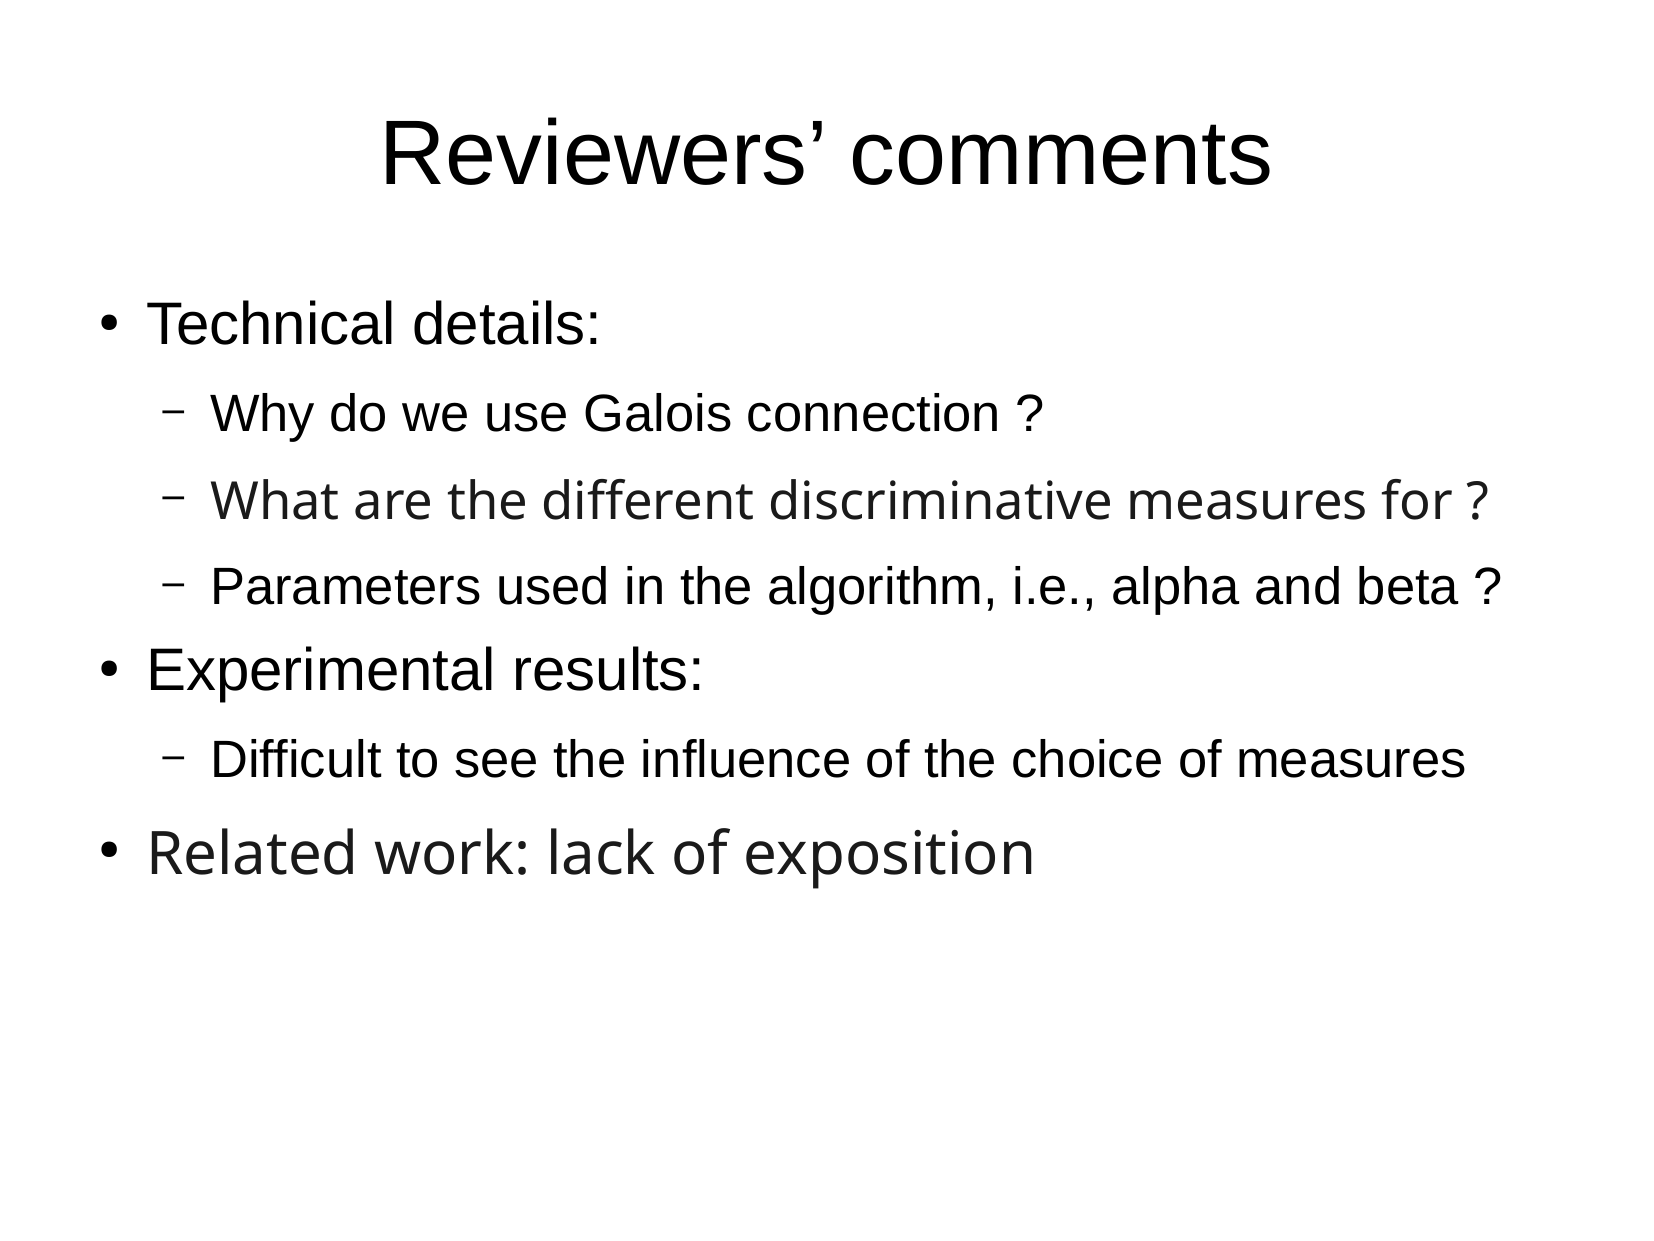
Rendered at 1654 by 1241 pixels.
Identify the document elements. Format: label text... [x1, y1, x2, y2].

list Technical details: Why do we use Galois connection ? What are the different discriminative measures for ? Parameters used in the algorithm, i.e., alpha and beta ? Experimental results: Difficult to see the influence of the choice of measures Related work: lack of exposition [82, 290, 1571, 1010]
title Reviewers’ comments [82, 49, 1571, 257]
